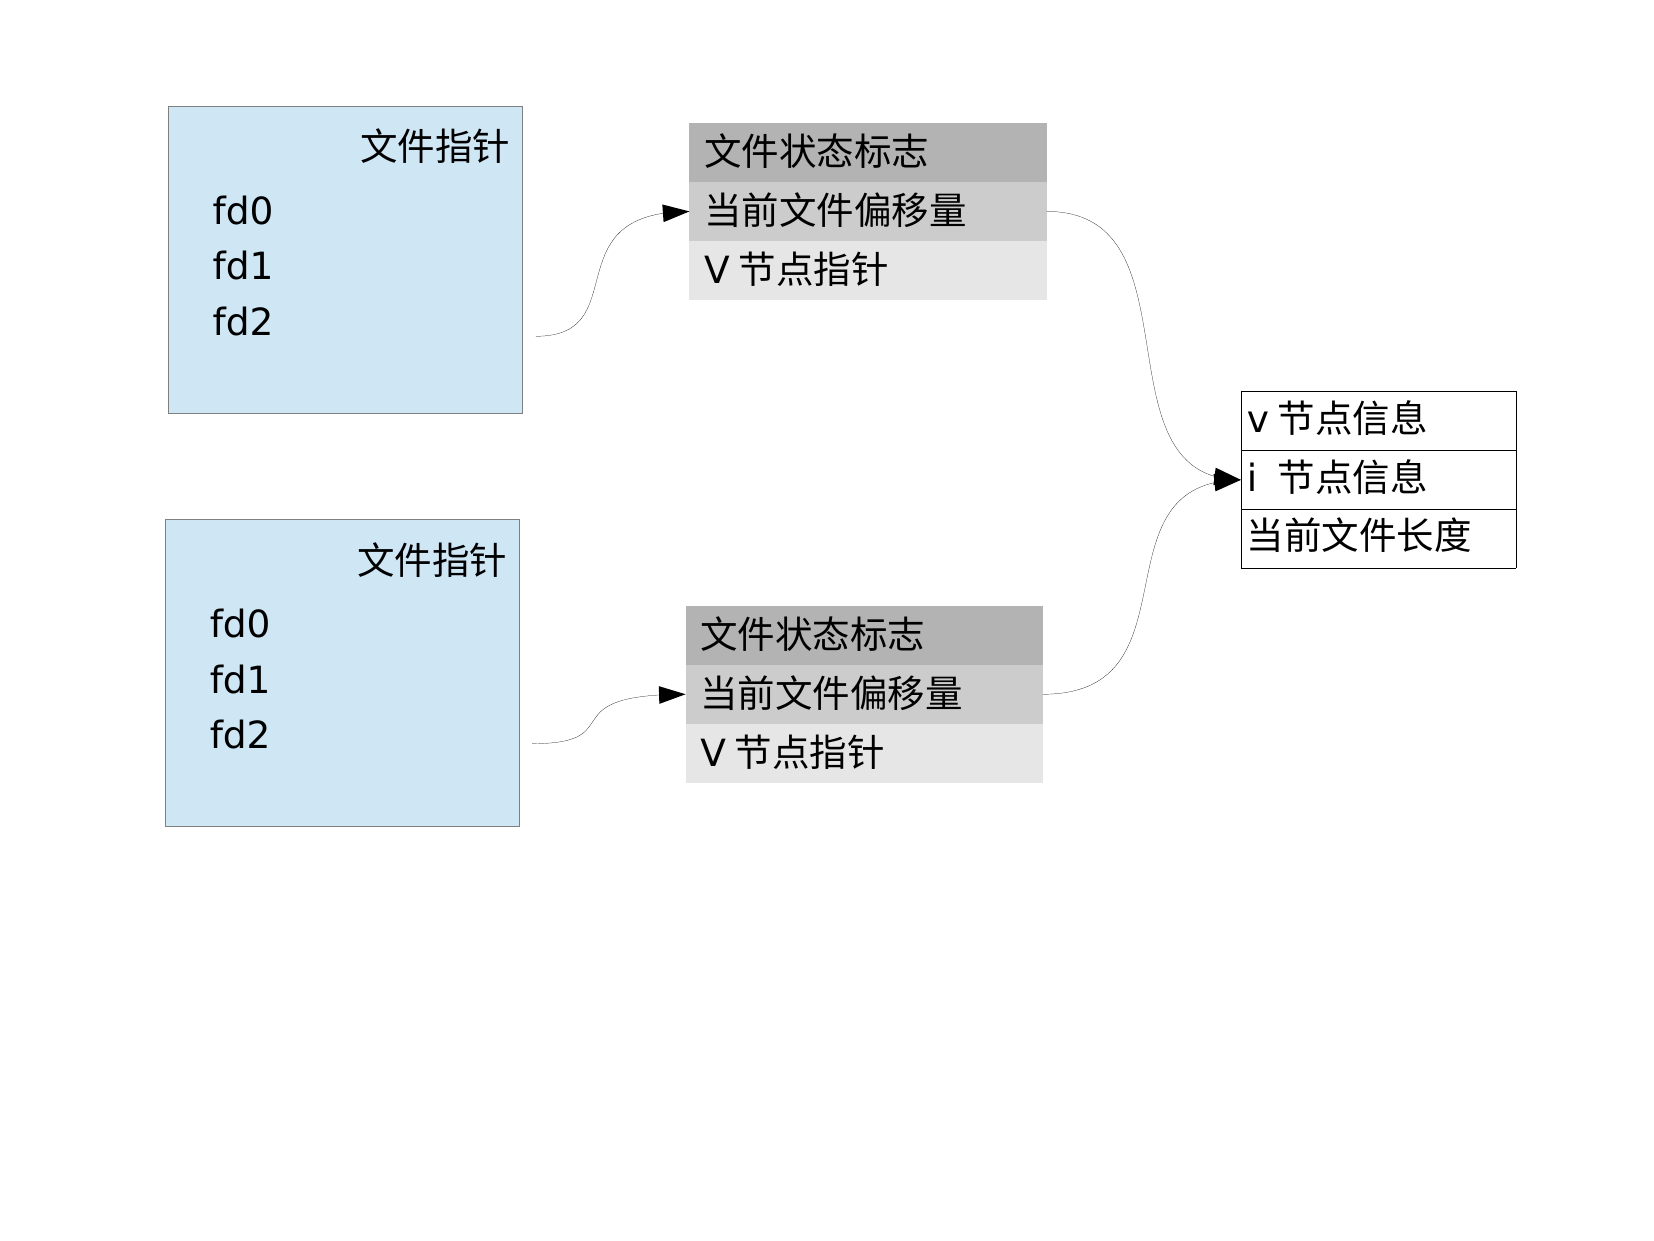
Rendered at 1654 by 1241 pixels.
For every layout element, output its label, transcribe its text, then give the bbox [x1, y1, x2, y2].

table_cell 当前文件长度 [1242, 510, 1516, 568]
table_header [353, 597, 502, 653]
table_cell fd1 [204, 653, 353, 708]
table_cell V节点指针 [689, 241, 1047, 300]
table_header 文件状态标志 [686, 606, 1043, 665]
table_cell 当前文件偏移量 [686, 665, 1043, 724]
table_cell [356, 239, 504, 295]
table_header v节点信息 [1242, 392, 1516, 450]
table_cell 当前文件偏移量 [689, 182, 1047, 241]
text_box [165, 519, 520, 827]
text_box 文件指针 [345, 118, 544, 178]
table_cell fd1 [207, 239, 356, 295]
table_cell [353, 708, 502, 763]
table_cell fd2 [207, 295, 356, 350]
table_header [356, 184, 504, 239]
table_cell i 节点信息 [1242, 451, 1516, 509]
text_box 文件指针 [342, 532, 542, 591]
table_cell [356, 295, 504, 350]
table_header fd0 [204, 597, 353, 653]
table_cell V节点指针 [686, 724, 1043, 783]
table_cell [353, 653, 502, 708]
text_box [168, 106, 523, 414]
table_header 文件状态标志 [689, 123, 1047, 182]
table_header fd0 [207, 184, 356, 239]
table_cell fd2 [204, 708, 353, 763]
